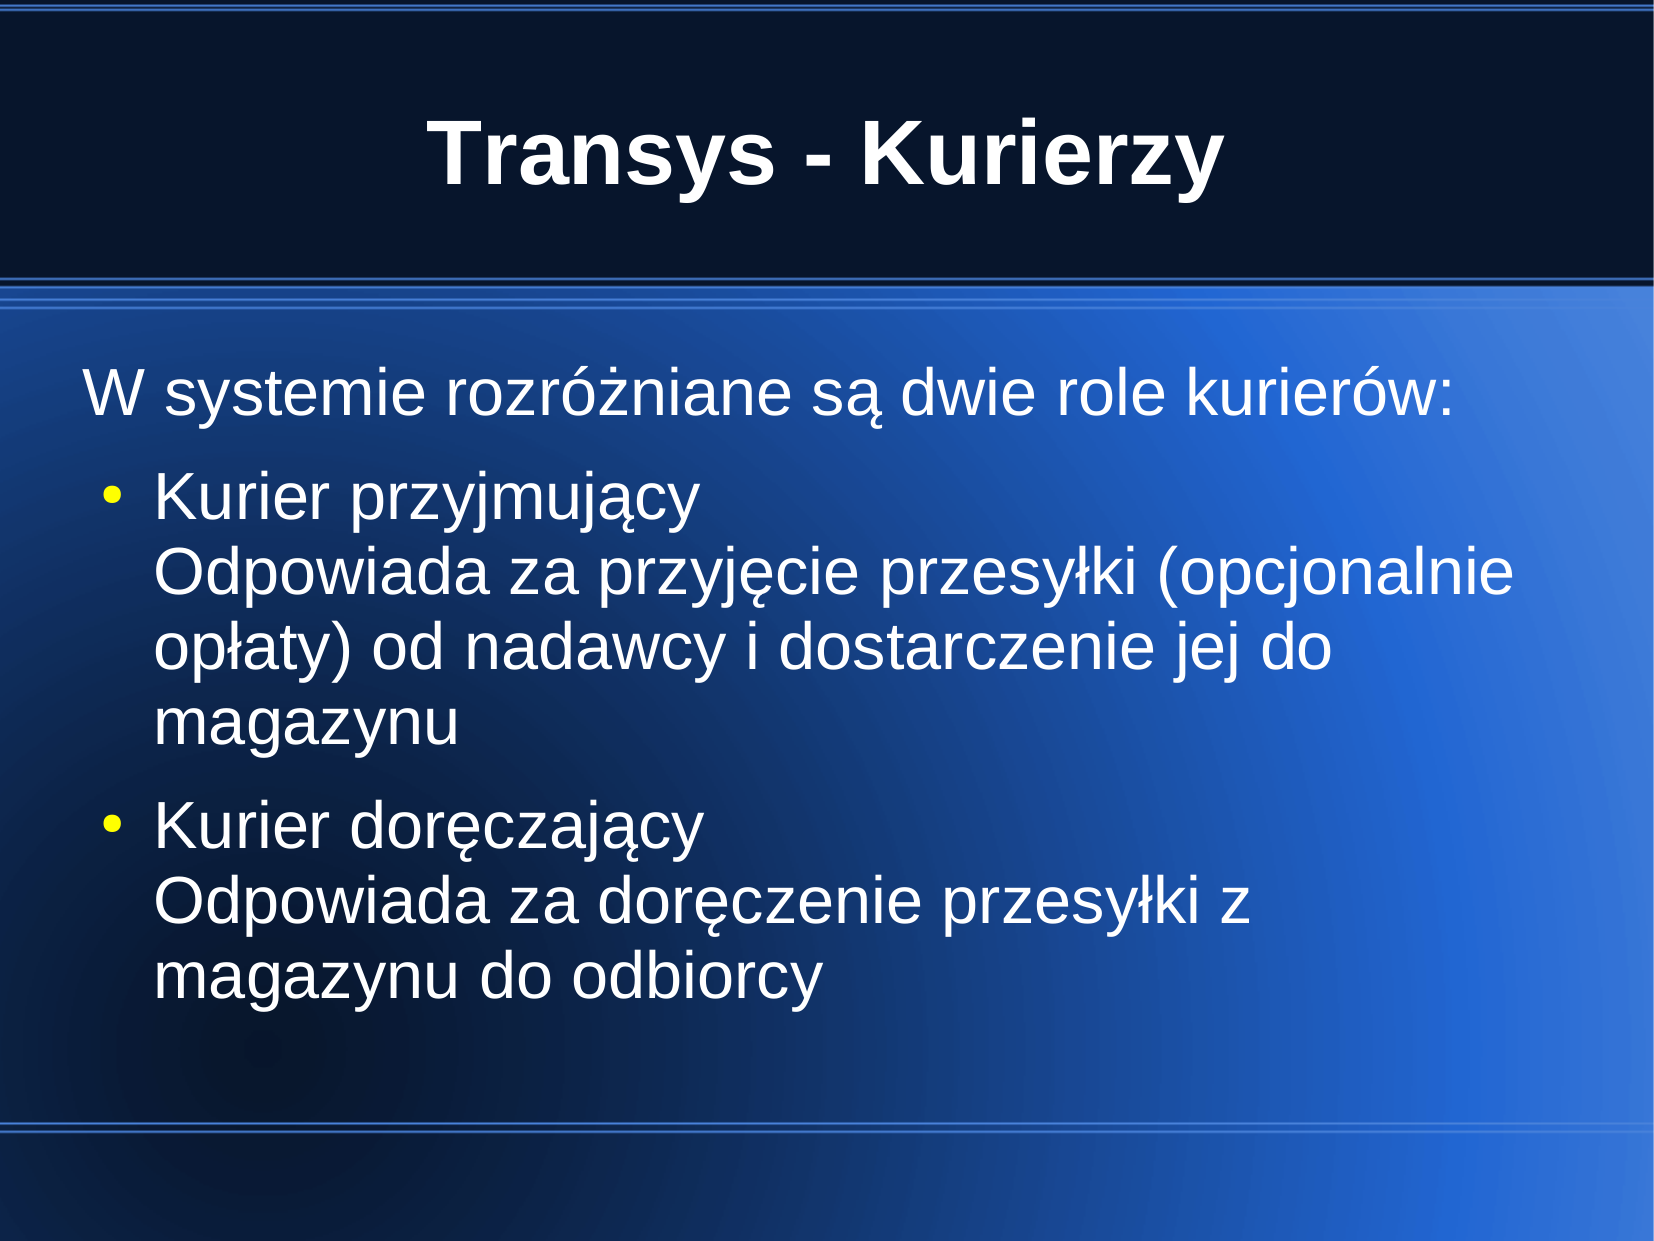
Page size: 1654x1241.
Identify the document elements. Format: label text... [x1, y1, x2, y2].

title Transys - Kurierzy [82, 49, 1571, 257]
picture [0, 0, 1654, 1241]
list W systemie rozróżniane są dwie role kurierów: Kurier przyjmujący Odpowiada za przyjęcie przesyłki (opcjonalnie opłaty) od nadawcy i dostarczenie jej do magazynu Kurier doręczający Odpowiada za doręczenie przesyłki z magazynu do odbiorcy [82, 355, 1571, 1075]
